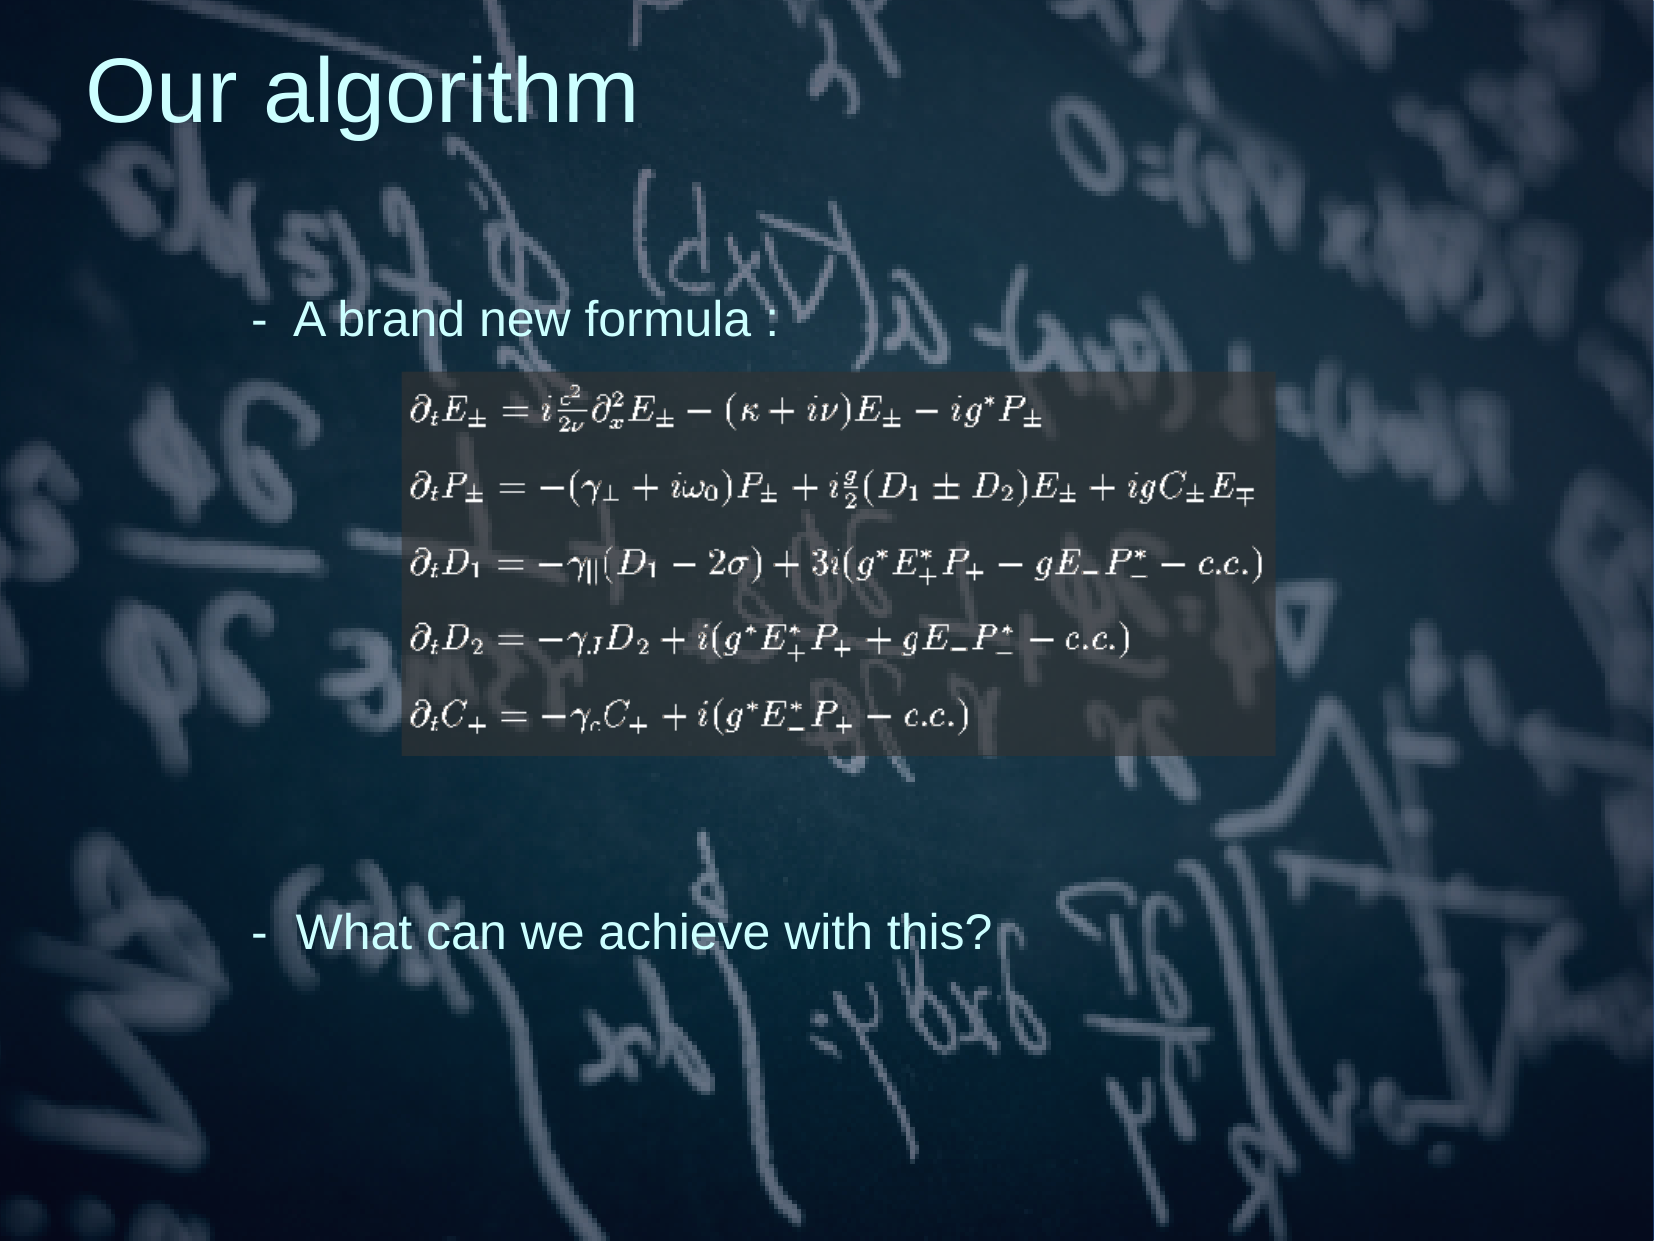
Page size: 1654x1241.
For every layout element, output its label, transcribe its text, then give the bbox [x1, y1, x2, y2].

text_box - A brand new formula : - What can we achieve with this? [236, 283, 1430, 968]
picture [0, 0, 1654, 1241]
title Our algorithm [0, 0, 1108, 195]
